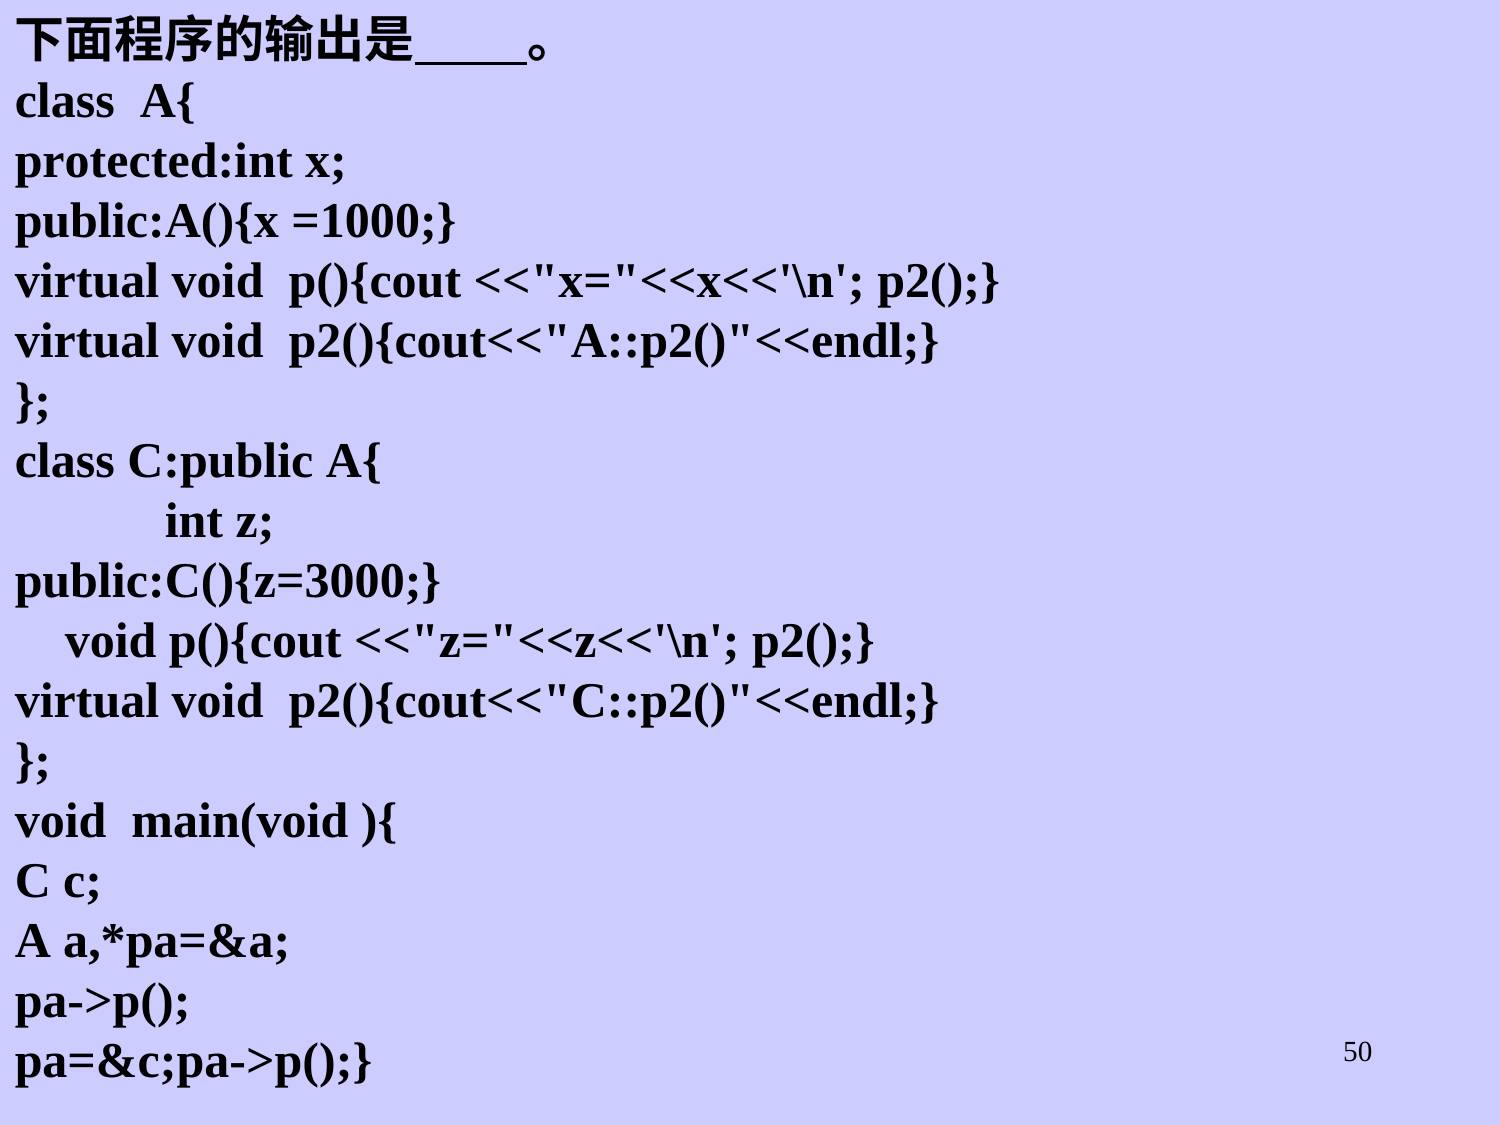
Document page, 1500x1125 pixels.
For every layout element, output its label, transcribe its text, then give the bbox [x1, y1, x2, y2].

text_box 下面程序的输出是 。 class A{ protected:int x; public:A(){x =1000;} virtual void p(){cout <<"x="<<x<<'\n'; p2();} virtual void p2(){cout<<"A::p2()"<<endl;} }; class C:public A{ int z; public:C(){z=3000;} void p(){cout <<"z="<<z<<'\n'; p2();} virtual void p2(){cout<<"C::p2()"<<endl;} }; void main(void ){ C c; A a,*pa=&a; pa->p(); pa=&c;pa->p();} [0, 0, 1126, 1096]
text_box <编号> [1074, 1025, 1388, 1101]
